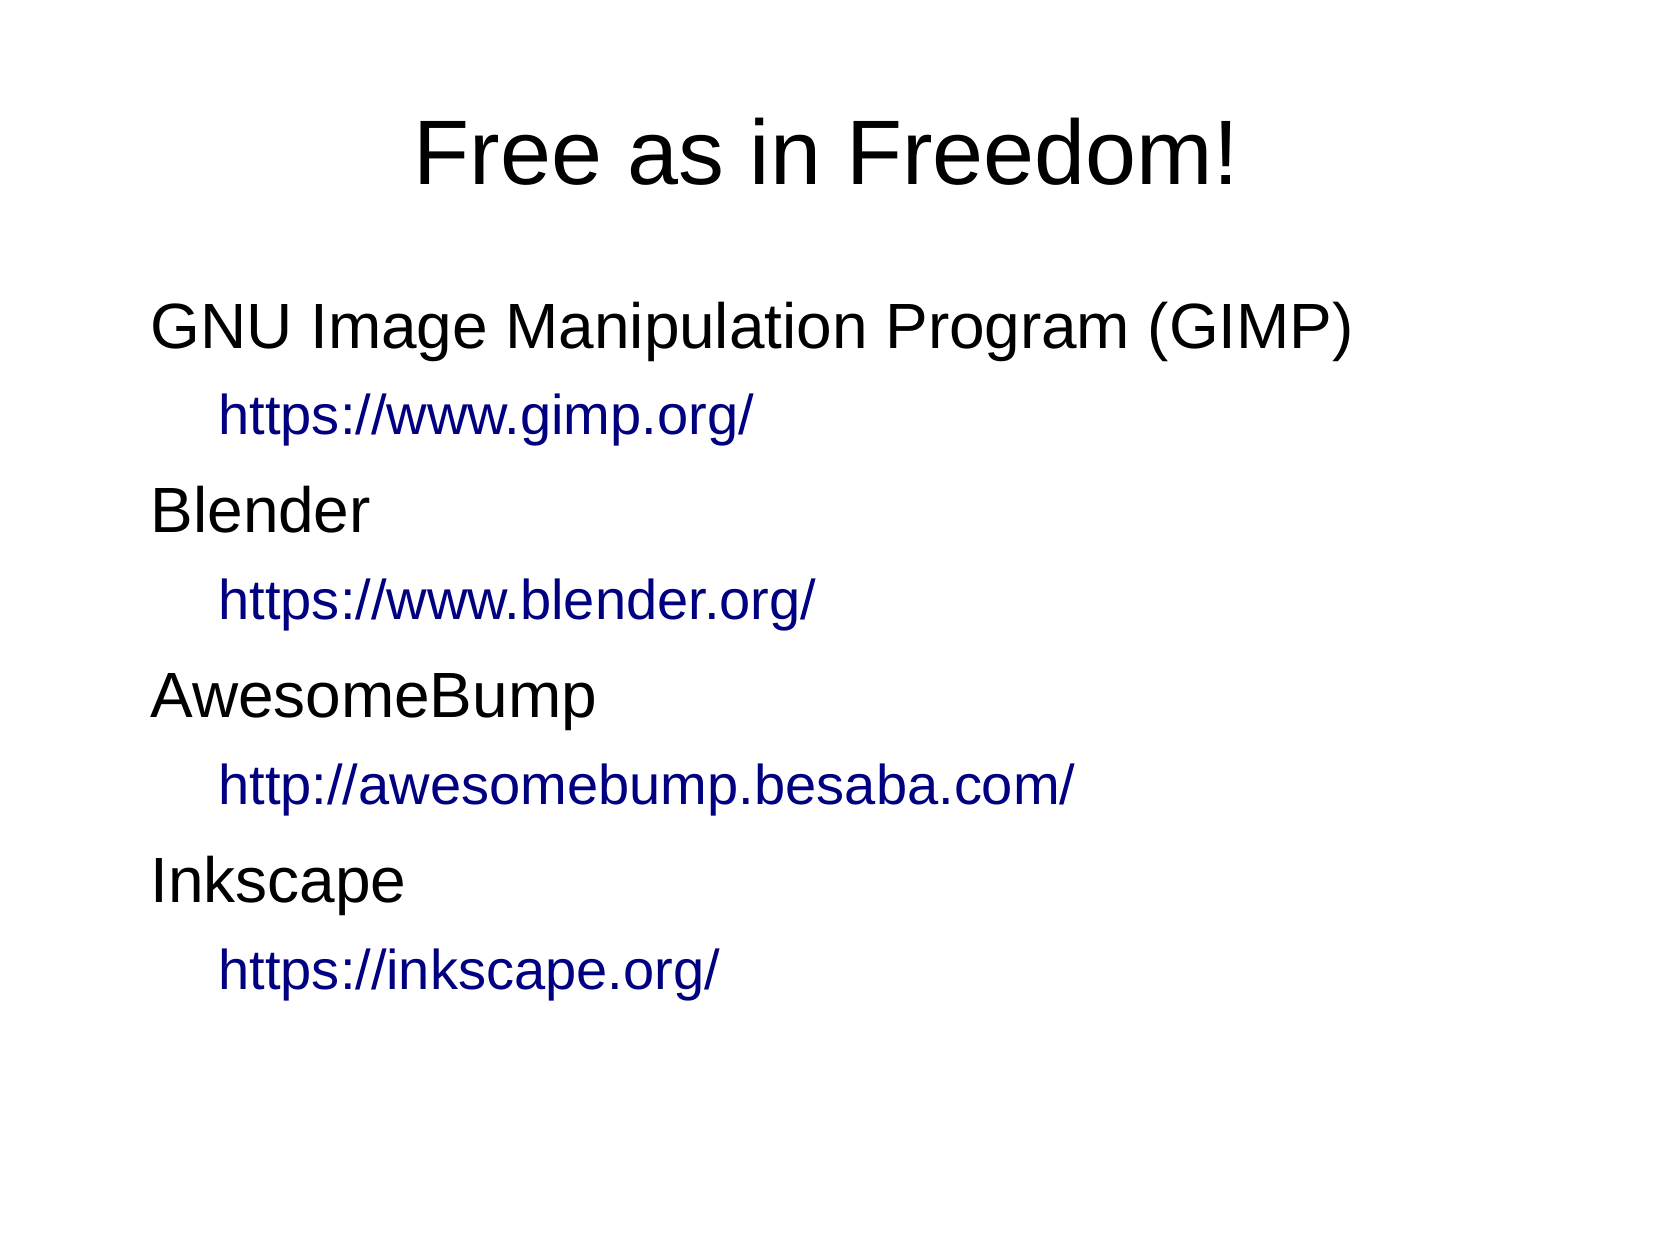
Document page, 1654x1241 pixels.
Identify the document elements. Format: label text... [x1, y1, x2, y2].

list GNU Image Manipulation Program (GIMP) https://www.gimp.org/ Blender https://www.blender.org/ AwesomeBump http://awesomebump.besaba.com/ Inkscape https://inkscape.org/ [82, 290, 1571, 1010]
title Free as in Freedom! [82, 49, 1571, 257]
